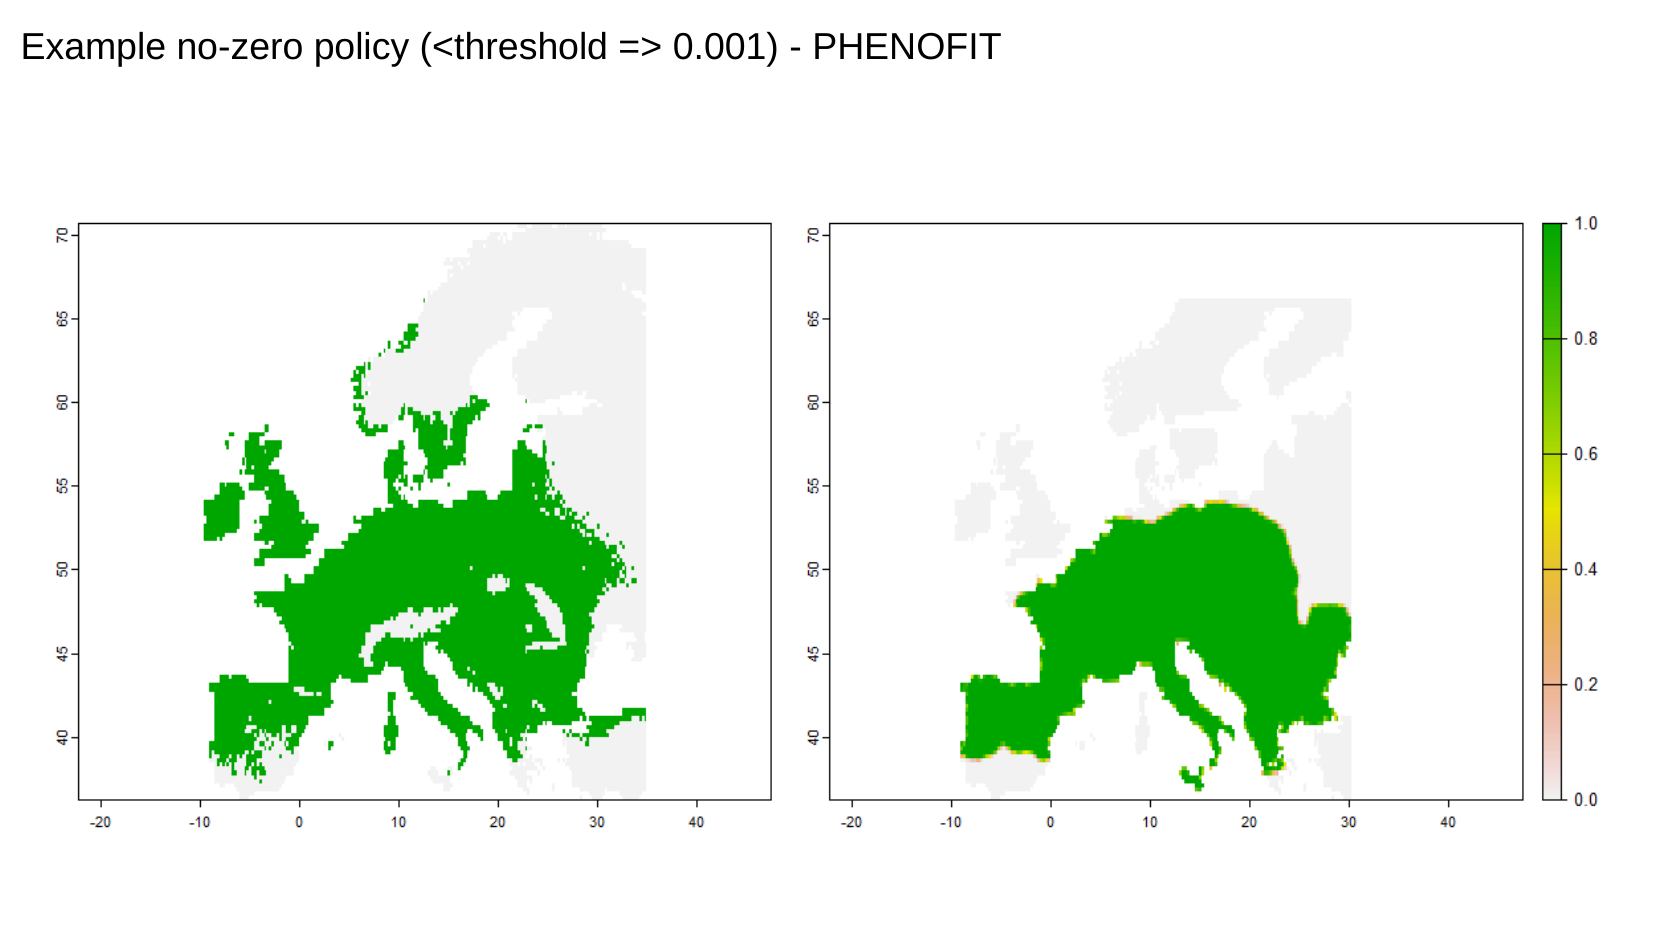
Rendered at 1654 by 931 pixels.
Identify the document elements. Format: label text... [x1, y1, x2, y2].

text_box Example no-zero policy (<threshold => 0.001) - PHENOFIT [5, 17, 1123, 77]
picture [0, 170, 1654, 879]
